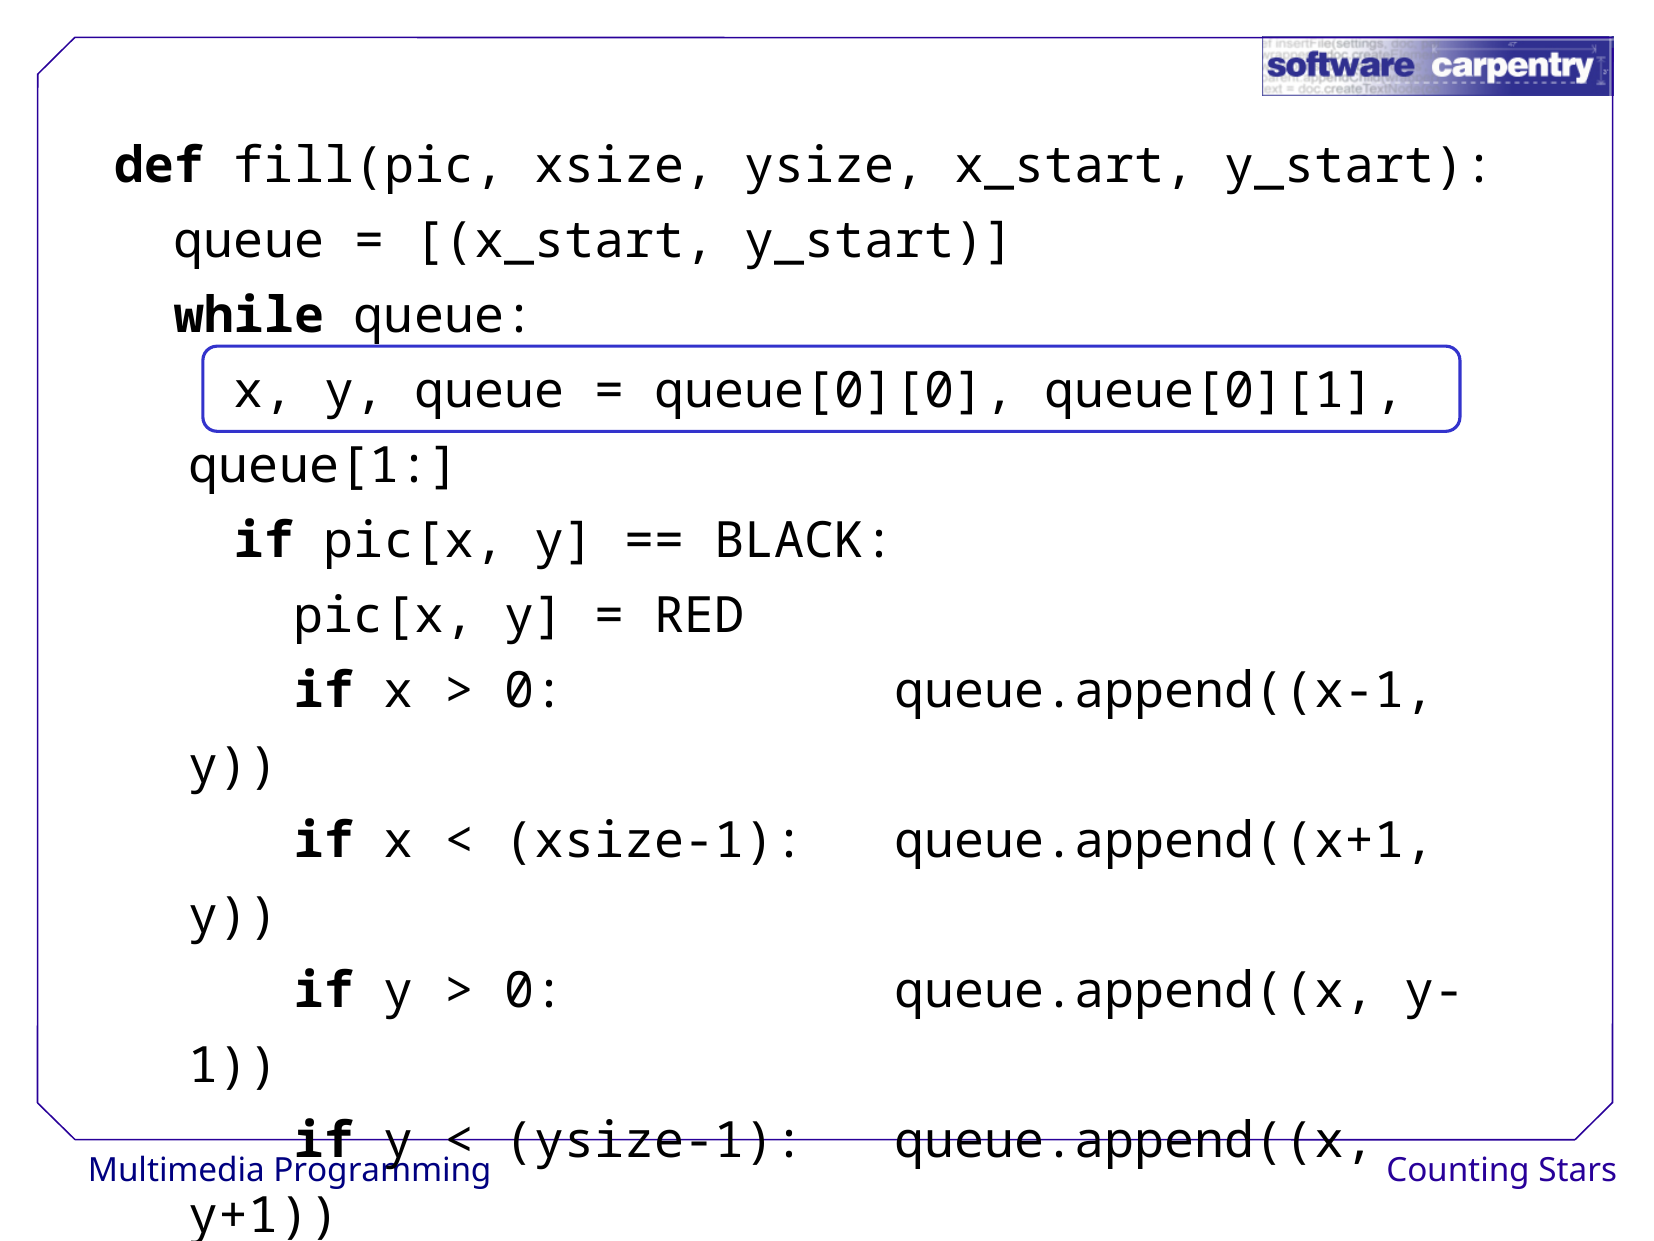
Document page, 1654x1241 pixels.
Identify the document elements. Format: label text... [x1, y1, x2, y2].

text_box def fill(pic, xsize, ysize, x_start, y_start): queue = [(x_start, y_start)] while queue: x, y, queue = queue[0][0], queue[0][1], queue[1:] if pic[x, y] == BLACK: pic[x, y] = RED if x > 0: queue.append((x-1, y)) if x < (xsize-1): queue.append((x+1, y)) if y > 0: queue.append((x, y-1)) if y < (ysize-1): queue.append((x, y+1)) [99, 109, 1546, 1241]
picture [1262, 36, 1614, 96]
